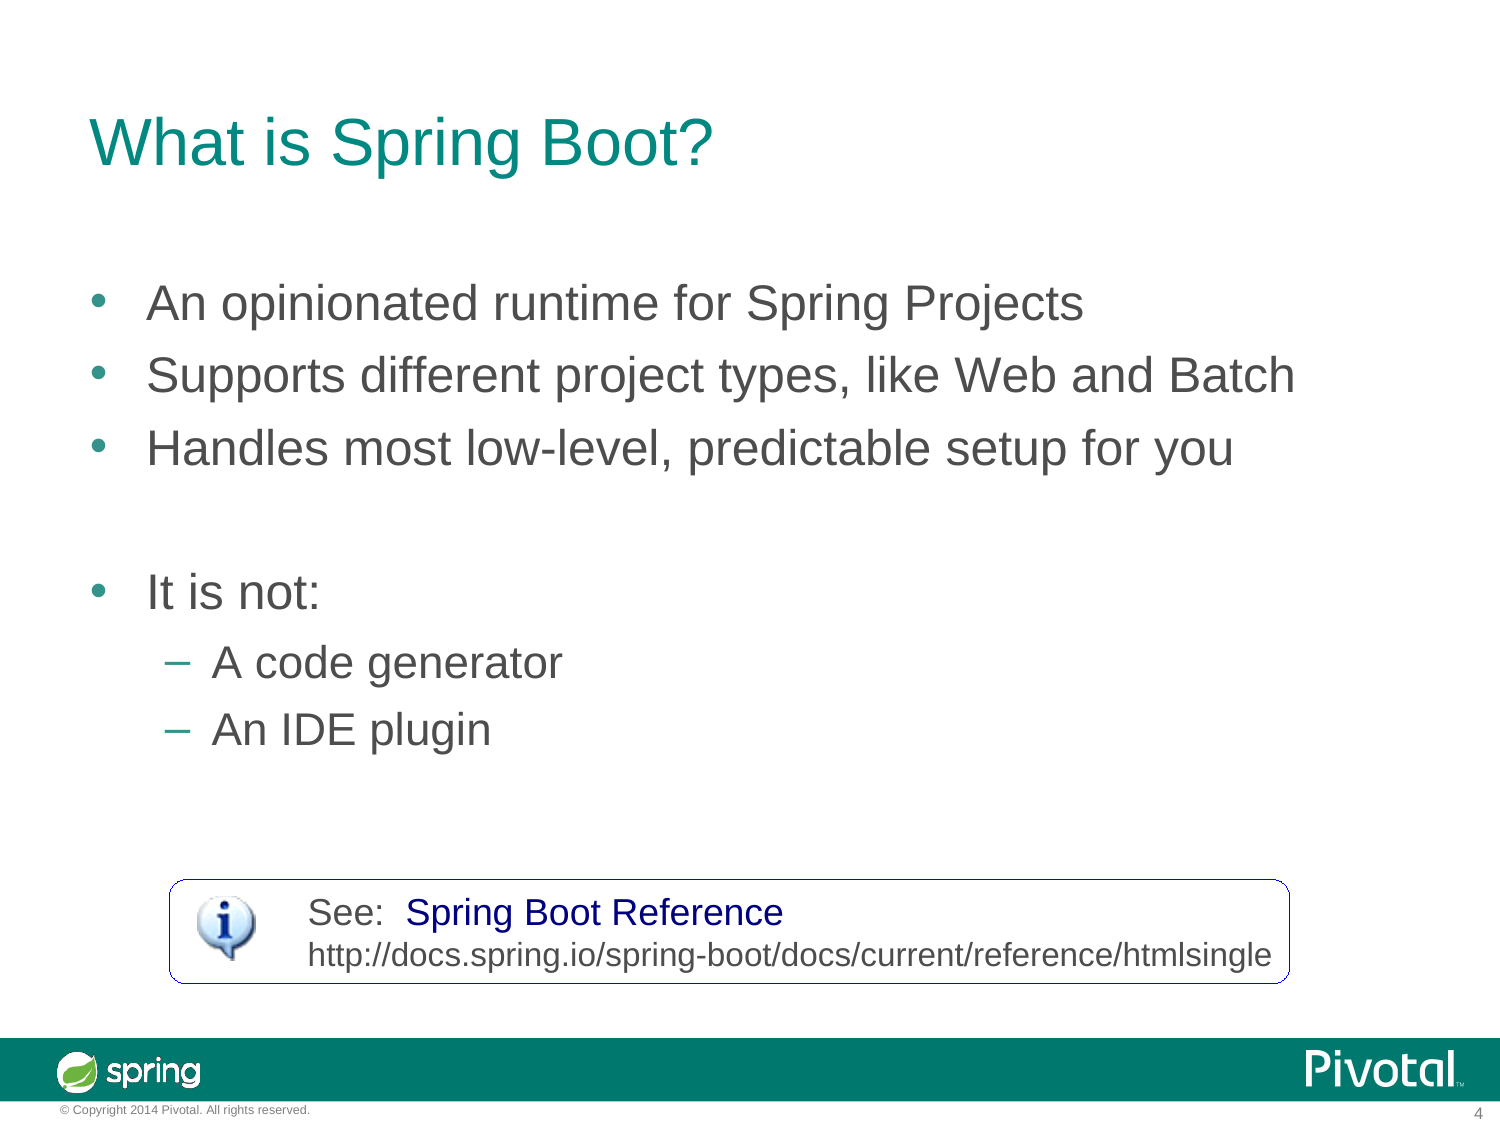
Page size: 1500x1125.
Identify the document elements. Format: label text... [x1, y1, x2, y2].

picture [32, 1041, 210, 1103]
picture [1306, 1050, 1464, 1087]
text_box See: Spring Boot Reference http://docs.spring.io/spring-boot/docs/current/reference/htmlsingle [169, 880, 1333, 1026]
title What is Spring Boot? [75, 45, 1426, 233]
list An opinionated runtime for Spring Projects Supports different project types, like Web and Batch Handles most low-level, predictable setup for you It is not: A code generator An IDE plugin [75, 262, 1426, 931]
